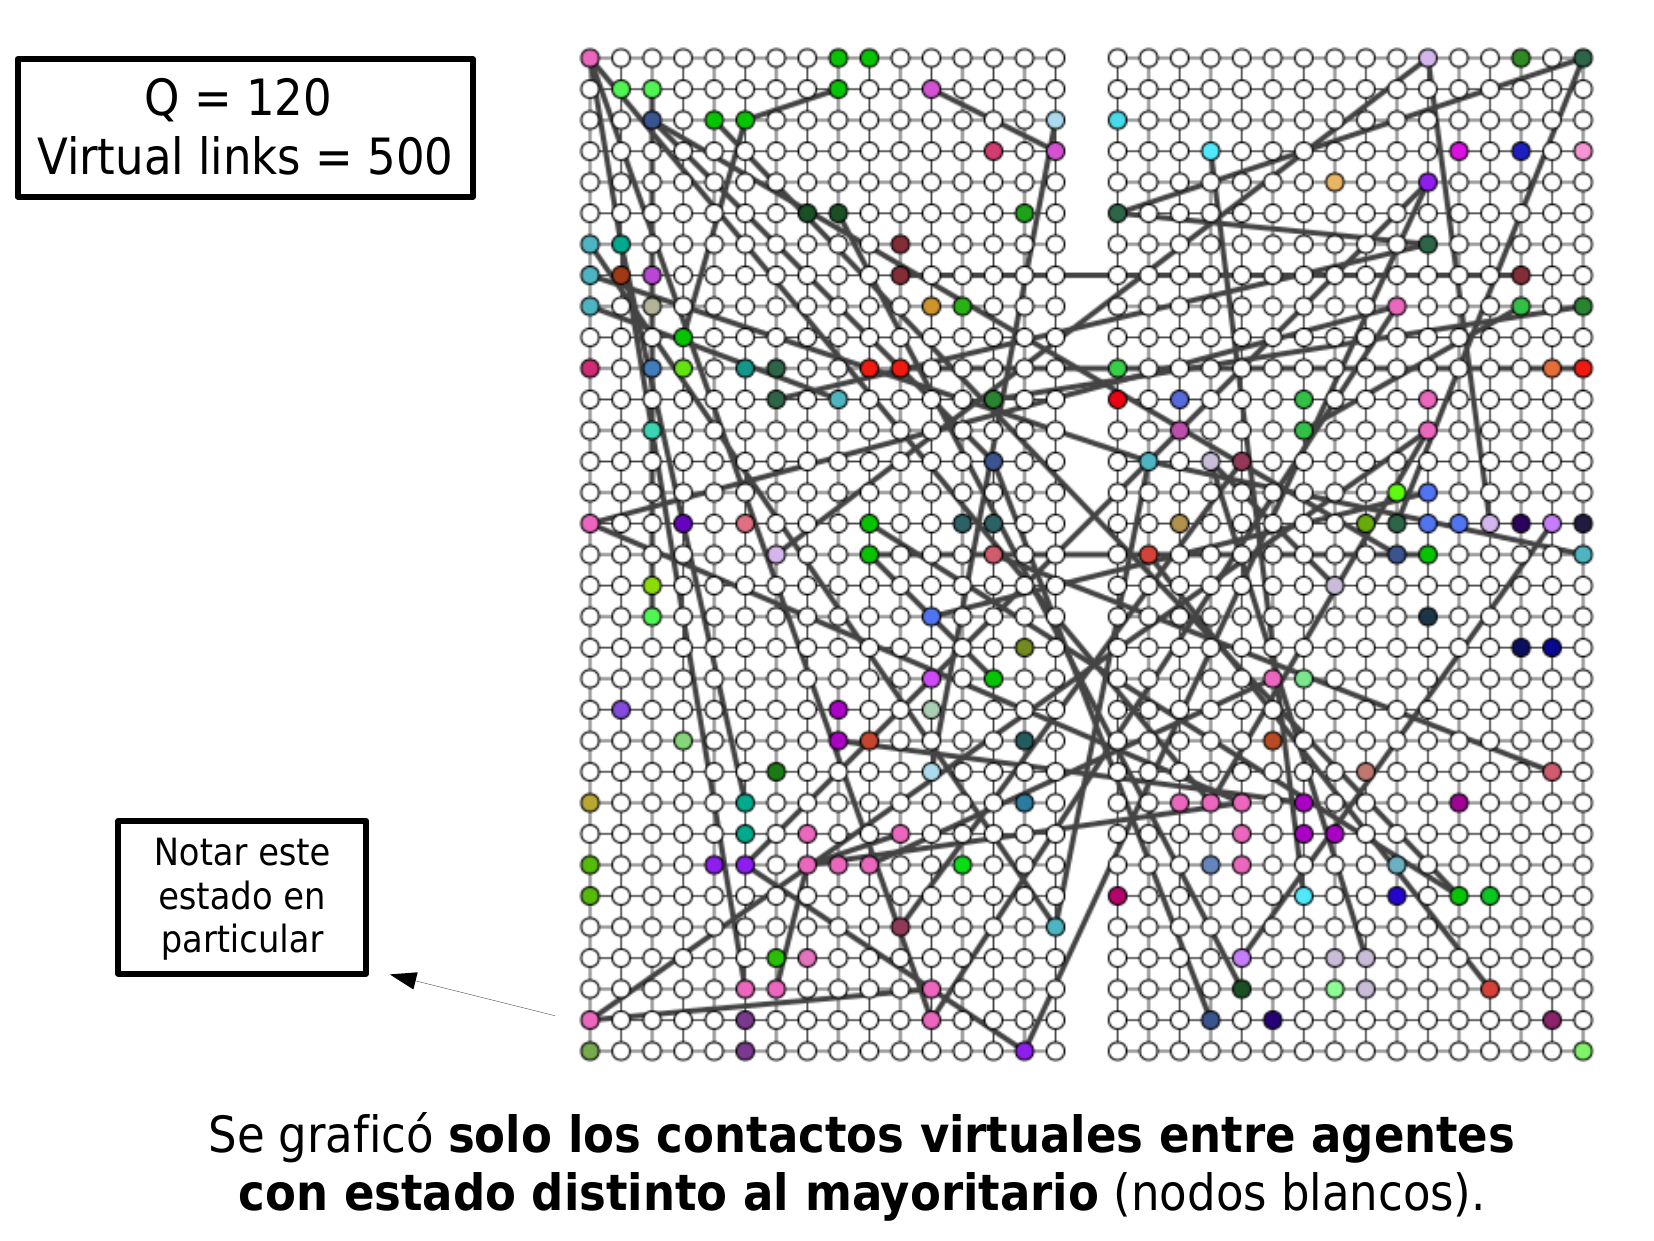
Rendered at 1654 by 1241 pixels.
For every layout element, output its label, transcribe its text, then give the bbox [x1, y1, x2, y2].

text_box Notar este estado en particular [118, 820, 367, 974]
picture [555, 23, 1619, 1087]
text_box Se graficó solo los contactos virtuales entre agentes con estado distinto al mayoritario (nodos blancos). [141, 1098, 1583, 1231]
text_box Q = 120 Virtual links = 500 [17, 59, 473, 197]
